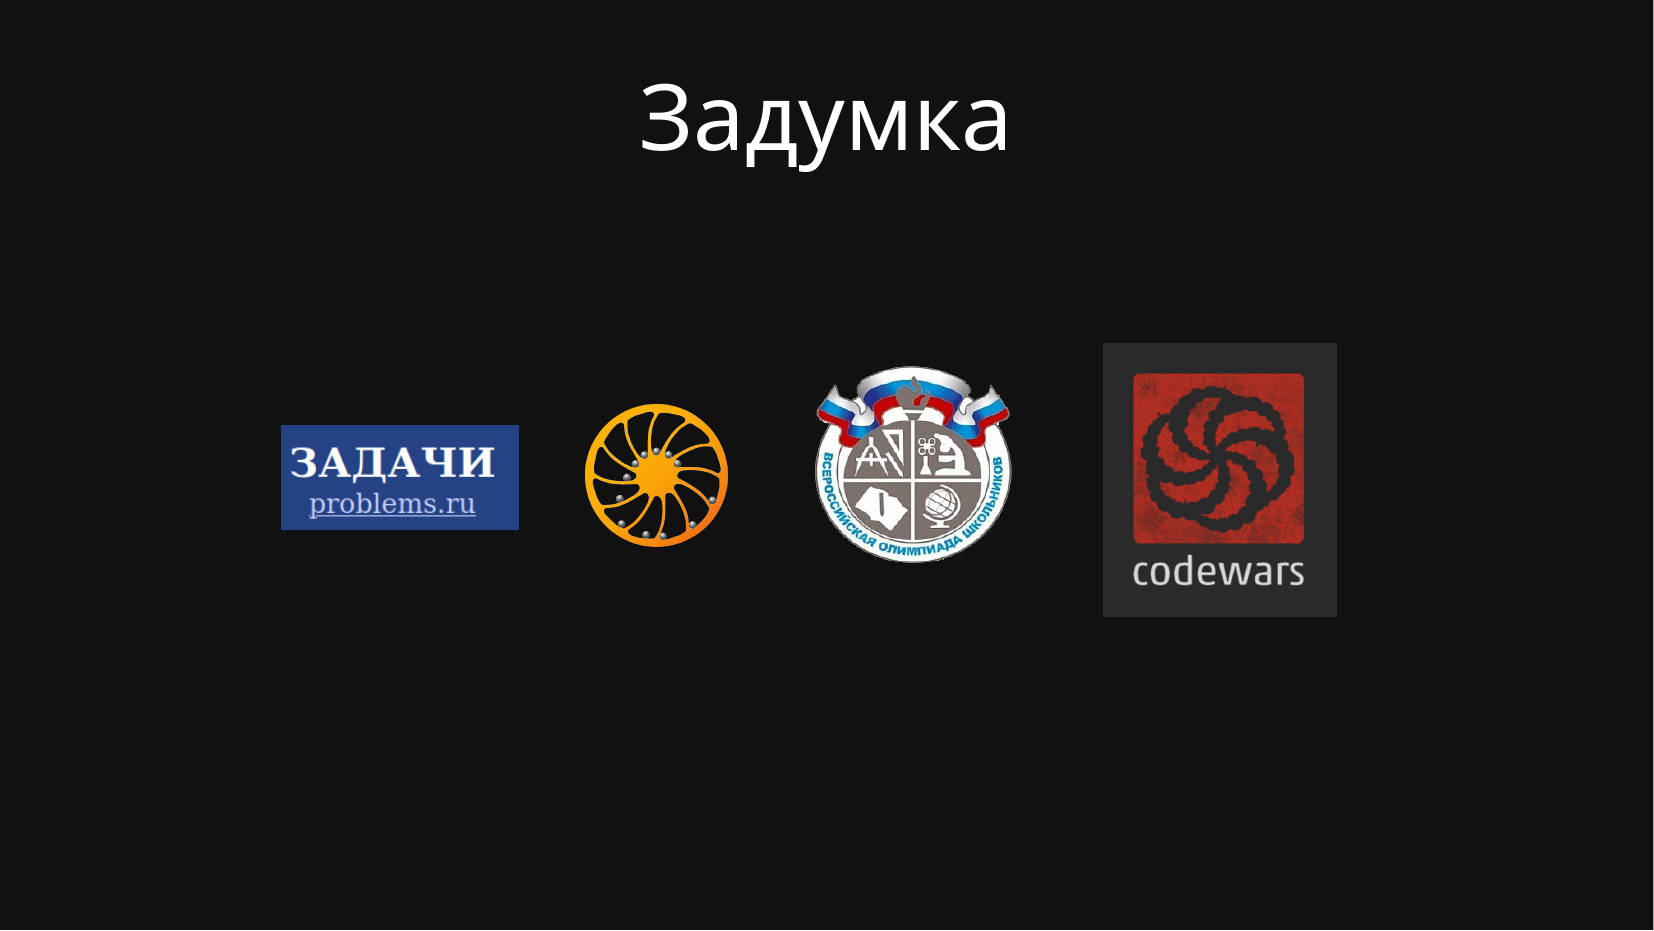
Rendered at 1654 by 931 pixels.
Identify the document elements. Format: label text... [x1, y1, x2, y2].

picture [815, 366, 1013, 566]
picture [1103, 343, 1337, 617]
picture [549, 368, 764, 583]
title Задумка [82, 37, 1571, 193]
picture [281, 425, 519, 530]
